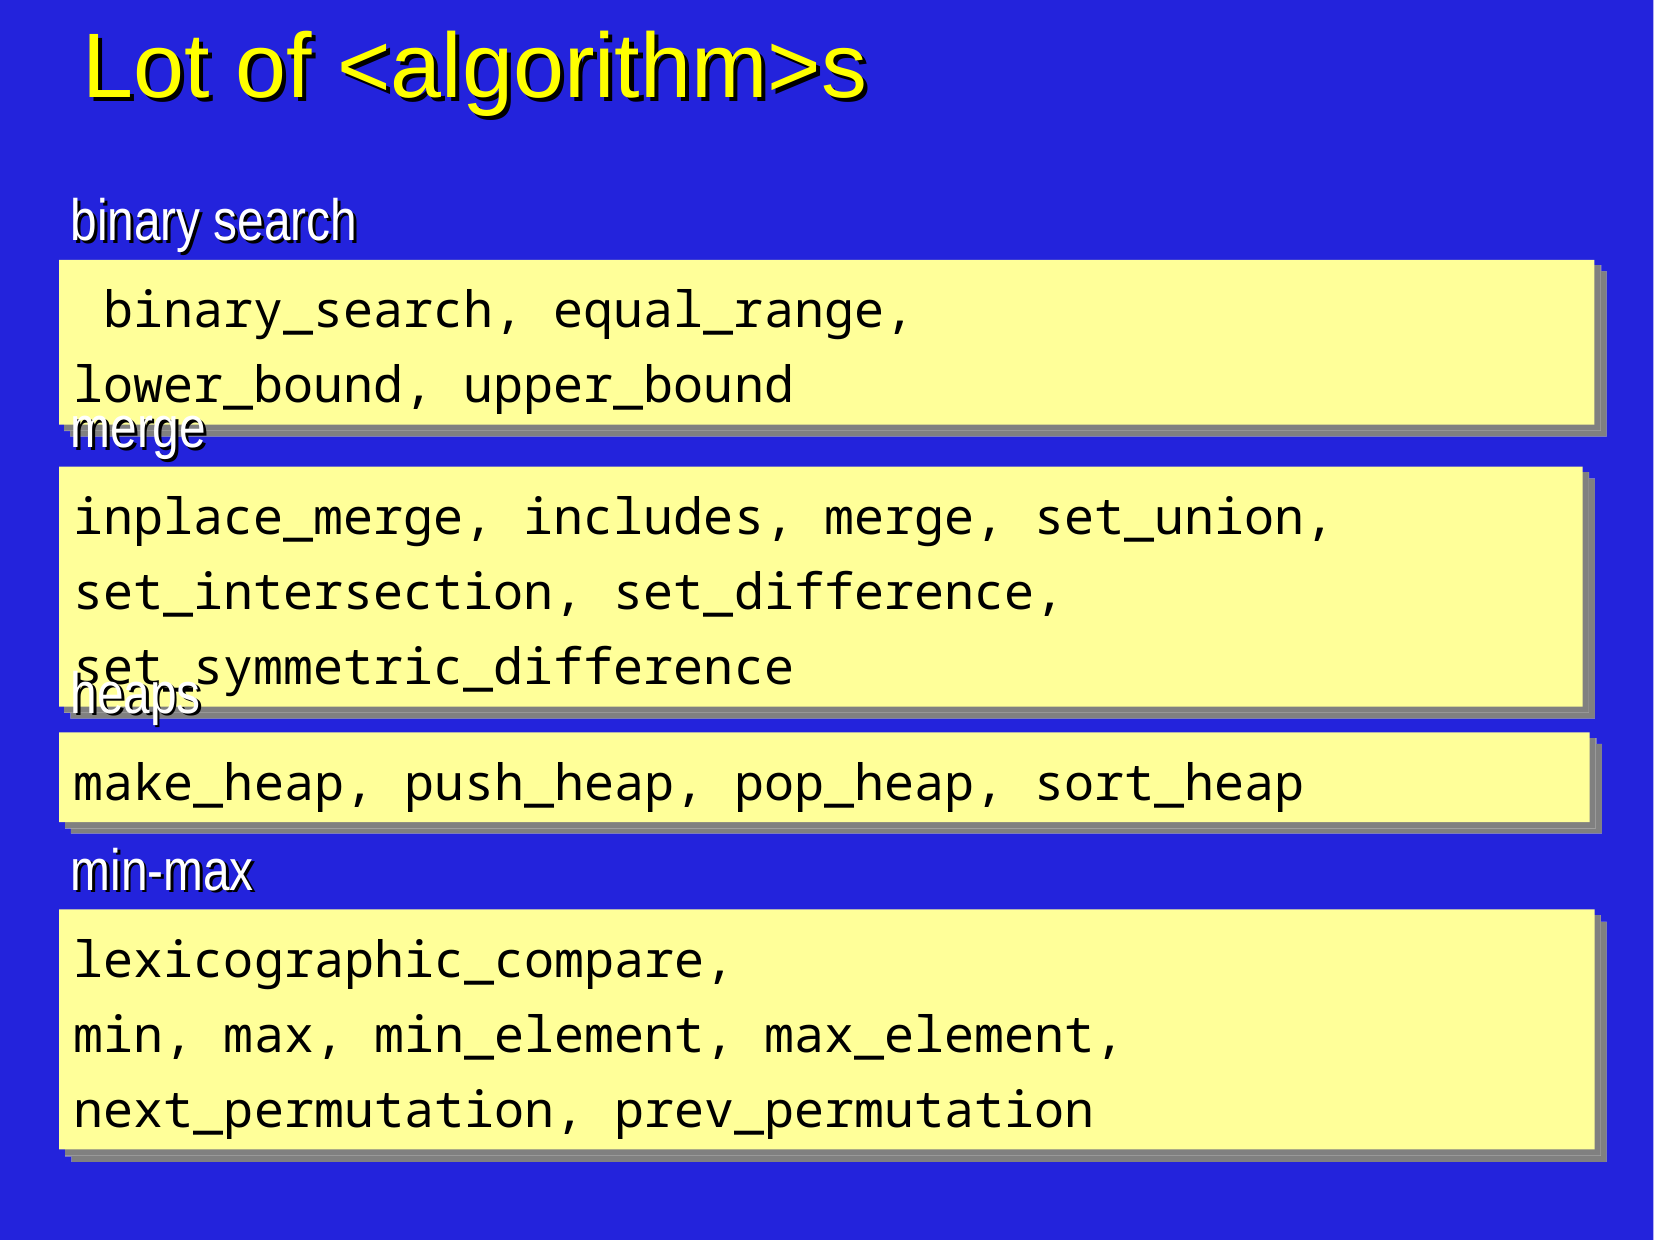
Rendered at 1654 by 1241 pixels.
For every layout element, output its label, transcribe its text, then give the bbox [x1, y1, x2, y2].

text_box binary_search, equal_range, lower_bound, upper_bound [59, 259, 1595, 425]
text_box min-max [56, 824, 862, 910]
text_box heaps [56, 647, 862, 733]
text_box inplace_merge, includes, merge, set_union, set_intersection, set_difference, set_symmetric_difference [59, 466, 1583, 707]
text_box merge [56, 381, 862, 467]
text_box make_heap, push_heap, pop_heap, sort_heap [59, 732, 1590, 823]
text_box binary search [56, 174, 862, 261]
title Lot of <algorithm>s [82, 2, 1571, 130]
text_box lexicographic_compare, min, max, min_element, max_element, next_permutation, prev_permutation [59, 909, 1595, 1150]
